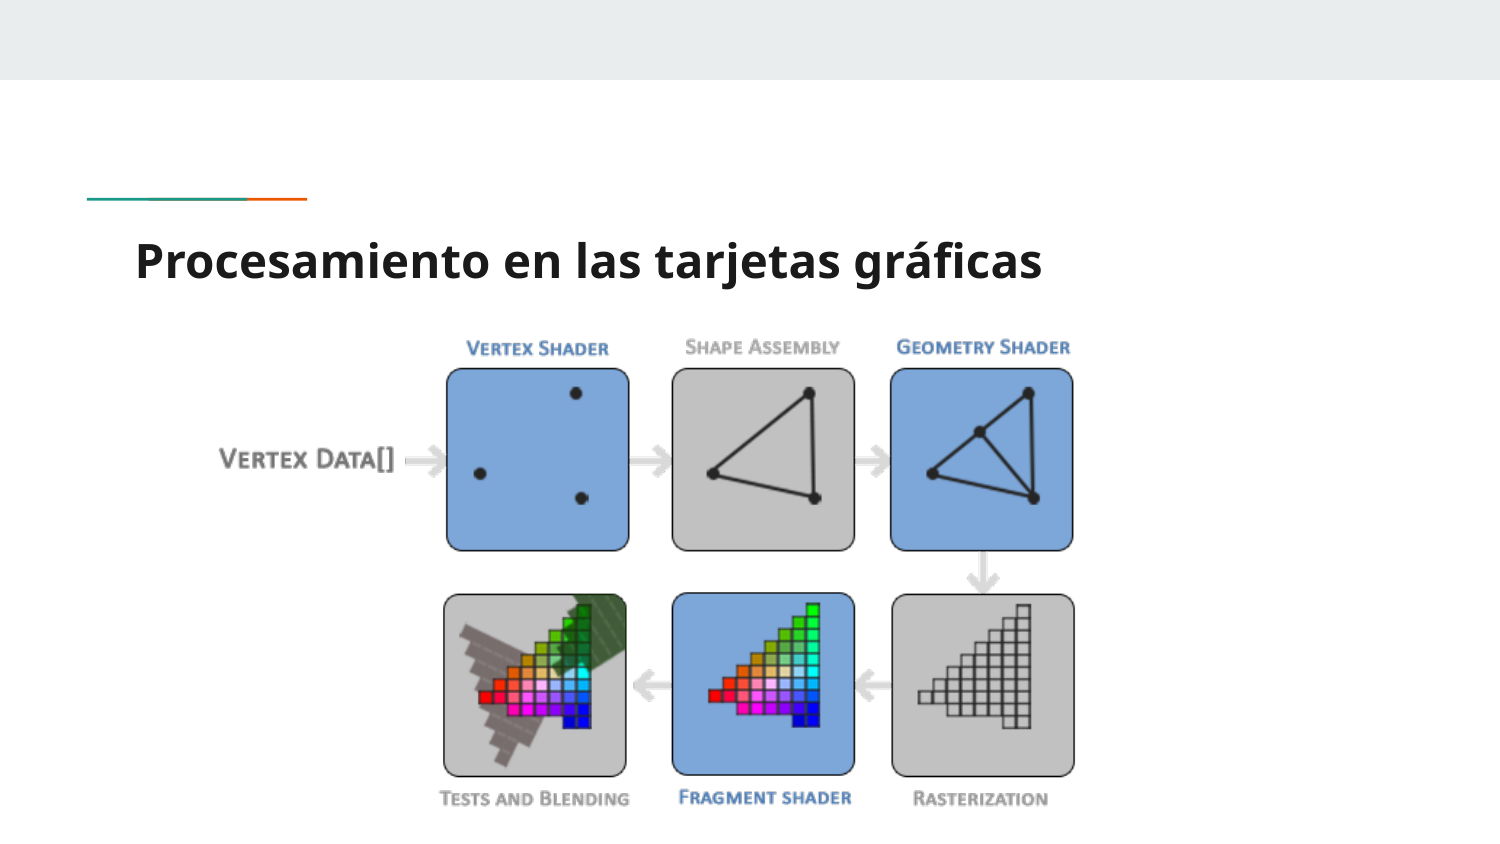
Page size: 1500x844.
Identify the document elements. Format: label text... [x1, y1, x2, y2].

picture [196, 304, 1110, 827]
title Procesamiento en las tarjetas gráficas [119, 216, 1381, 305]
